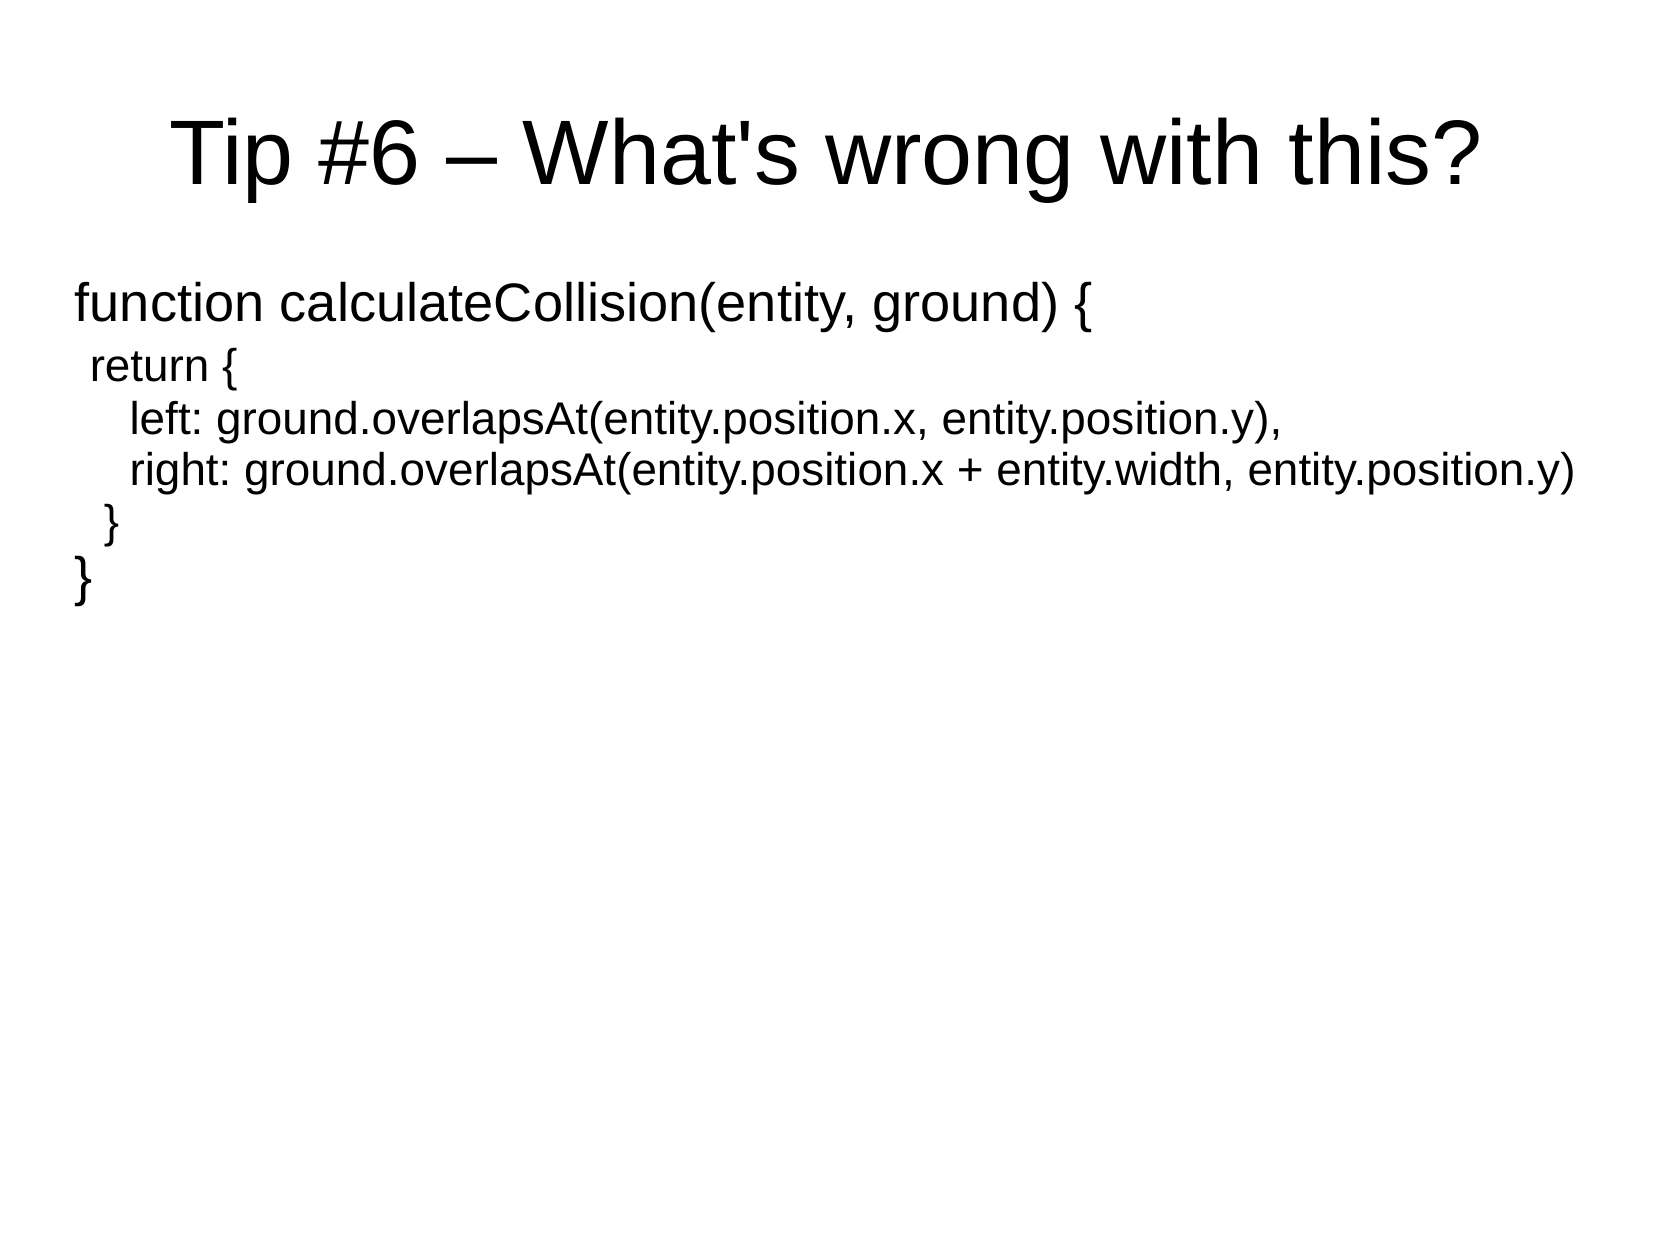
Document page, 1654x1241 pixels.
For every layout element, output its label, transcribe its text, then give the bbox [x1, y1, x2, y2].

text_box function calculateCollision(entity, ground) { return { left: ground.overlapsAt(entity.position.x, entity.position.y), right: ground.overlapsAt(entity.position.x + entity.width, entity.position.y) } } [0, 264, 1619, 780]
title Tip #6 – What's wrong with this? [82, 49, 1571, 257]
